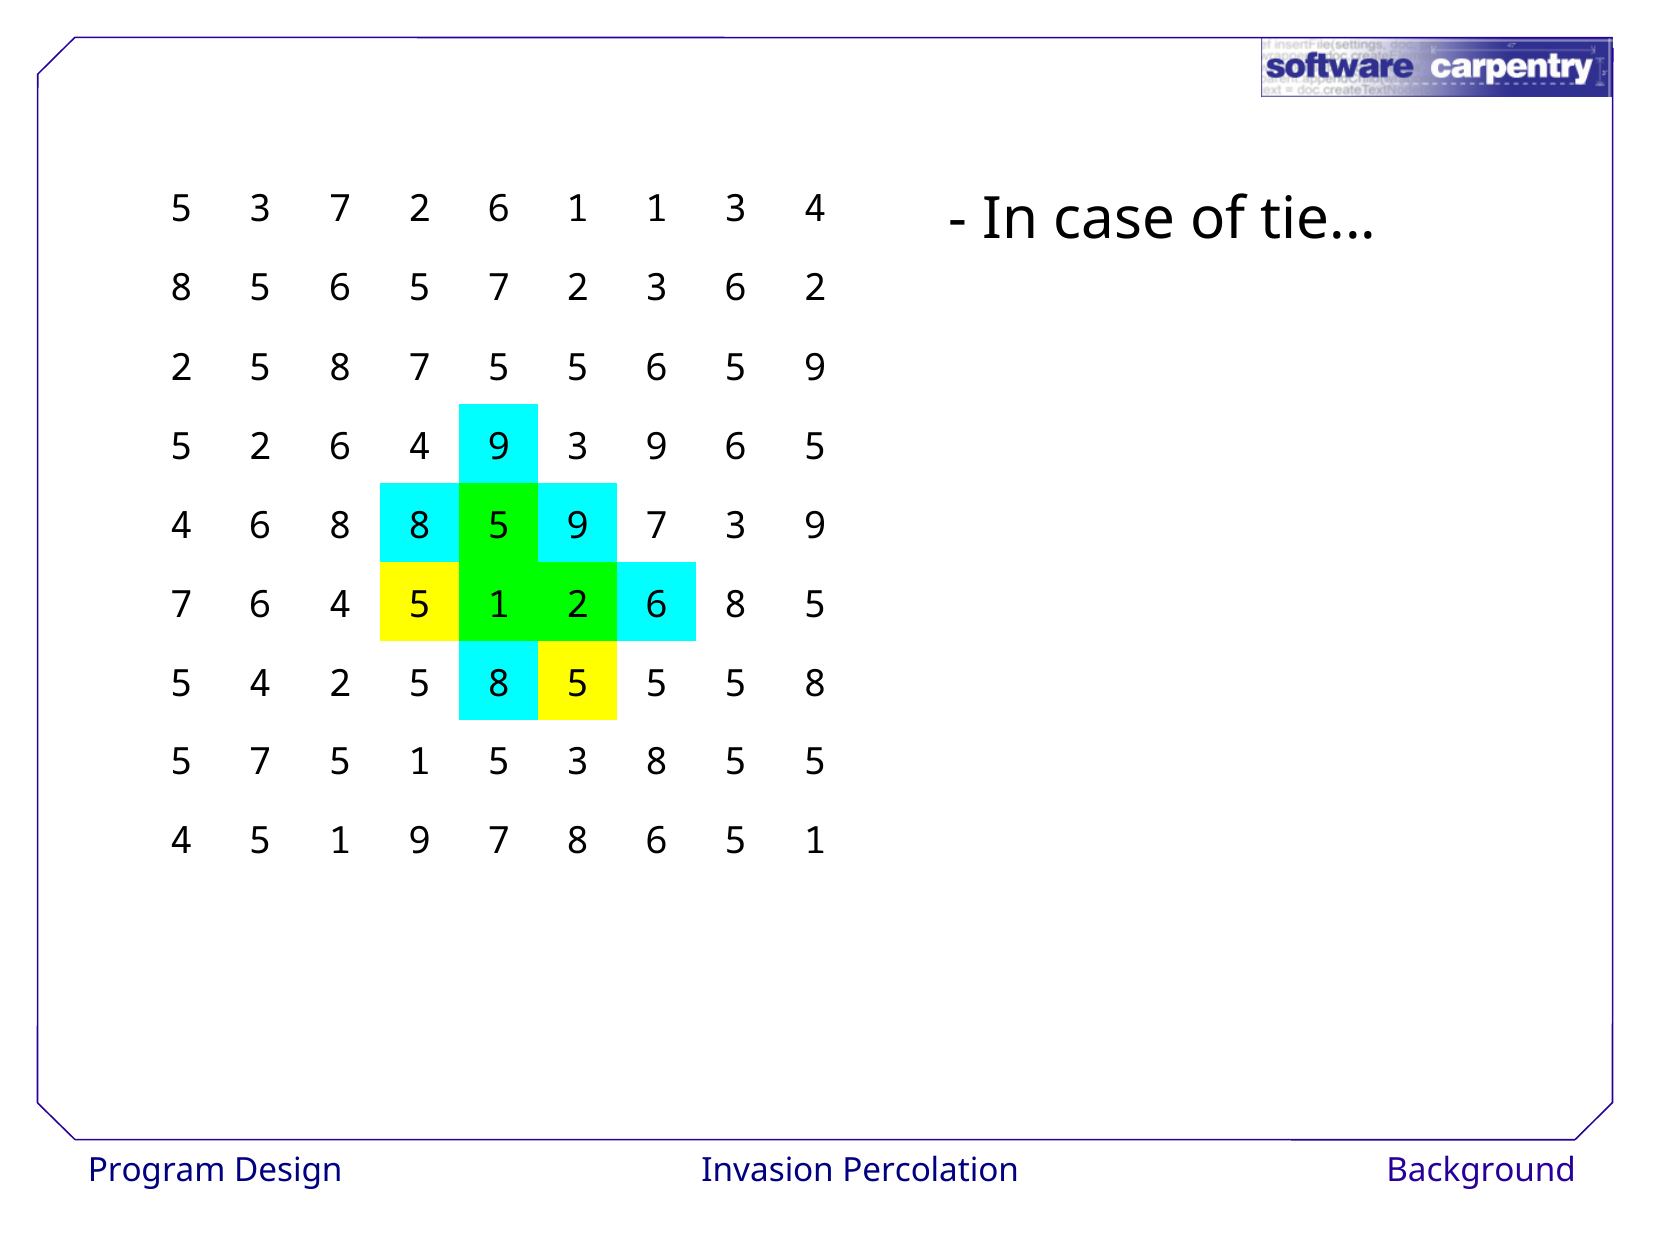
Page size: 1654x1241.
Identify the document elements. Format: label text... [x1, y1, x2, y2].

table_cell 8 [300, 483, 380, 562]
table_cell 8 [775, 641, 855, 720]
table_cell 5 [538, 326, 617, 404]
table_cell 6 [300, 245, 380, 326]
table_cell 5 [459, 326, 538, 404]
table_cell 9 [775, 483, 855, 562]
table_cell 8 [617, 720, 696, 799]
table_cell 4 [300, 562, 380, 641]
table_cell 5 [380, 641, 459, 720]
table_header 2 [380, 166, 459, 245]
table_cell 2 [775, 245, 855, 326]
table_cell 7 [459, 245, 538, 326]
table_cell 5 [696, 799, 775, 878]
table_cell 3 [538, 720, 617, 799]
table_cell 5 [696, 641, 775, 720]
table_cell 3 [617, 245, 696, 326]
table_cell 1 [380, 720, 459, 799]
table_cell 5 [775, 562, 855, 641]
table_cell 6 [617, 326, 696, 404]
table_cell 8 [696, 562, 775, 641]
table_cell 5 [696, 326, 775, 404]
table_cell 8 [300, 326, 380, 404]
table_header 7 [300, 166, 380, 245]
table_cell 2 [538, 562, 617, 641]
table_cell 5 [538, 641, 617, 720]
table_cell 4 [380, 404, 459, 483]
table_cell 5 [142, 720, 221, 799]
table_cell 5 [221, 326, 300, 404]
table_cell 5 [380, 562, 459, 641]
table_cell 6 [617, 799, 696, 878]
table_cell 1 [459, 562, 538, 641]
table_header 5 [142, 166, 221, 245]
table_cell 1 [775, 799, 855, 878]
table_cell 8 [380, 483, 459, 562]
table_cell 7 [459, 799, 538, 878]
table_cell 8 [538, 799, 617, 878]
table_cell 5 [617, 641, 696, 720]
table_cell 6 [617, 562, 696, 641]
table_cell 2 [221, 404, 300, 483]
table_cell 5 [775, 720, 855, 799]
table_cell 6 [696, 245, 775, 326]
table_cell 5 [221, 799, 300, 878]
table_cell 6 [221, 483, 300, 562]
picture [1261, 39, 1613, 97]
table_cell 3 [696, 483, 775, 562]
table_cell 5 [775, 404, 855, 483]
table_cell 7 [380, 326, 459, 404]
table_cell 2 [538, 245, 617, 326]
table_header 3 [696, 166, 775, 245]
table_cell 9 [538, 483, 617, 562]
table_cell 4 [221, 641, 300, 720]
table_cell 9 [775, 326, 855, 404]
table_cell 6 [300, 404, 380, 483]
table_header 1 [617, 166, 696, 245]
table_cell 9 [380, 799, 459, 878]
table_cell 8 [142, 245, 221, 326]
table_cell 2 [142, 326, 221, 404]
table_cell 4 [142, 799, 221, 878]
table_cell 6 [221, 562, 300, 641]
table_cell 8 [459, 641, 538, 720]
table_cell 9 [459, 404, 538, 483]
table_header 3 [221, 166, 300, 245]
table_header 4 [775, 166, 855, 245]
table_cell 5 [300, 720, 380, 799]
table_cell 7 [142, 562, 221, 641]
table_cell 5 [142, 404, 221, 483]
table_cell 5 [221, 245, 300, 326]
table_cell 5 [459, 720, 538, 799]
table_cell 7 [617, 483, 696, 562]
table_cell 5 [459, 483, 538, 562]
table_cell 3 [538, 404, 617, 483]
table_header 6 [459, 166, 538, 245]
table_cell 4 [142, 483, 221, 562]
table_cell 5 [142, 641, 221, 720]
table_cell 6 [696, 404, 775, 483]
table_header 1 [538, 166, 617, 245]
table_cell 5 [696, 720, 775, 799]
text_box - In case of tie... [933, 138, 1392, 259]
table_cell 5 [380, 245, 459, 326]
table_cell 2 [300, 641, 380, 720]
table_cell 7 [221, 720, 300, 799]
table_cell 9 [617, 404, 696, 483]
table_cell 1 [300, 799, 380, 878]
